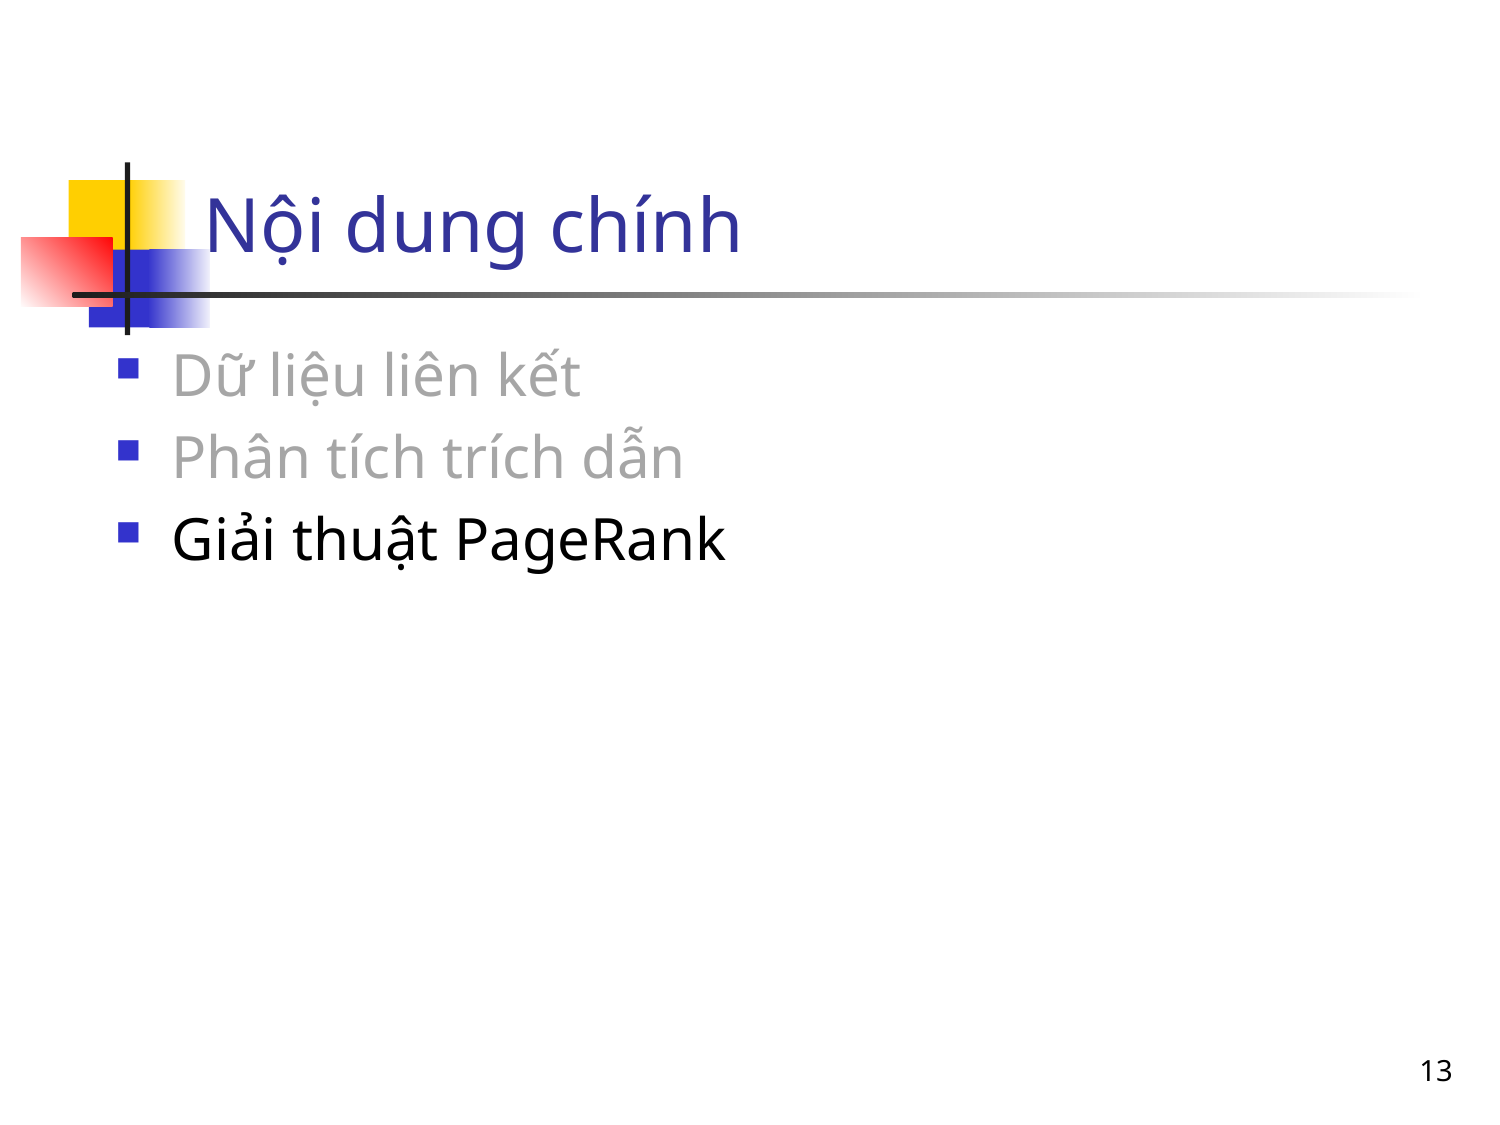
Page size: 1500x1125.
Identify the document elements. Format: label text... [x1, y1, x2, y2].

slide_number <number> [1155, 1024, 1468, 1100]
list Dữ liệu liên kết Phân tích trích dẫn Giải thuật PageRank [100, 331, 1469, 1006]
title Nội dung chính [188, 35, 1468, 275]
